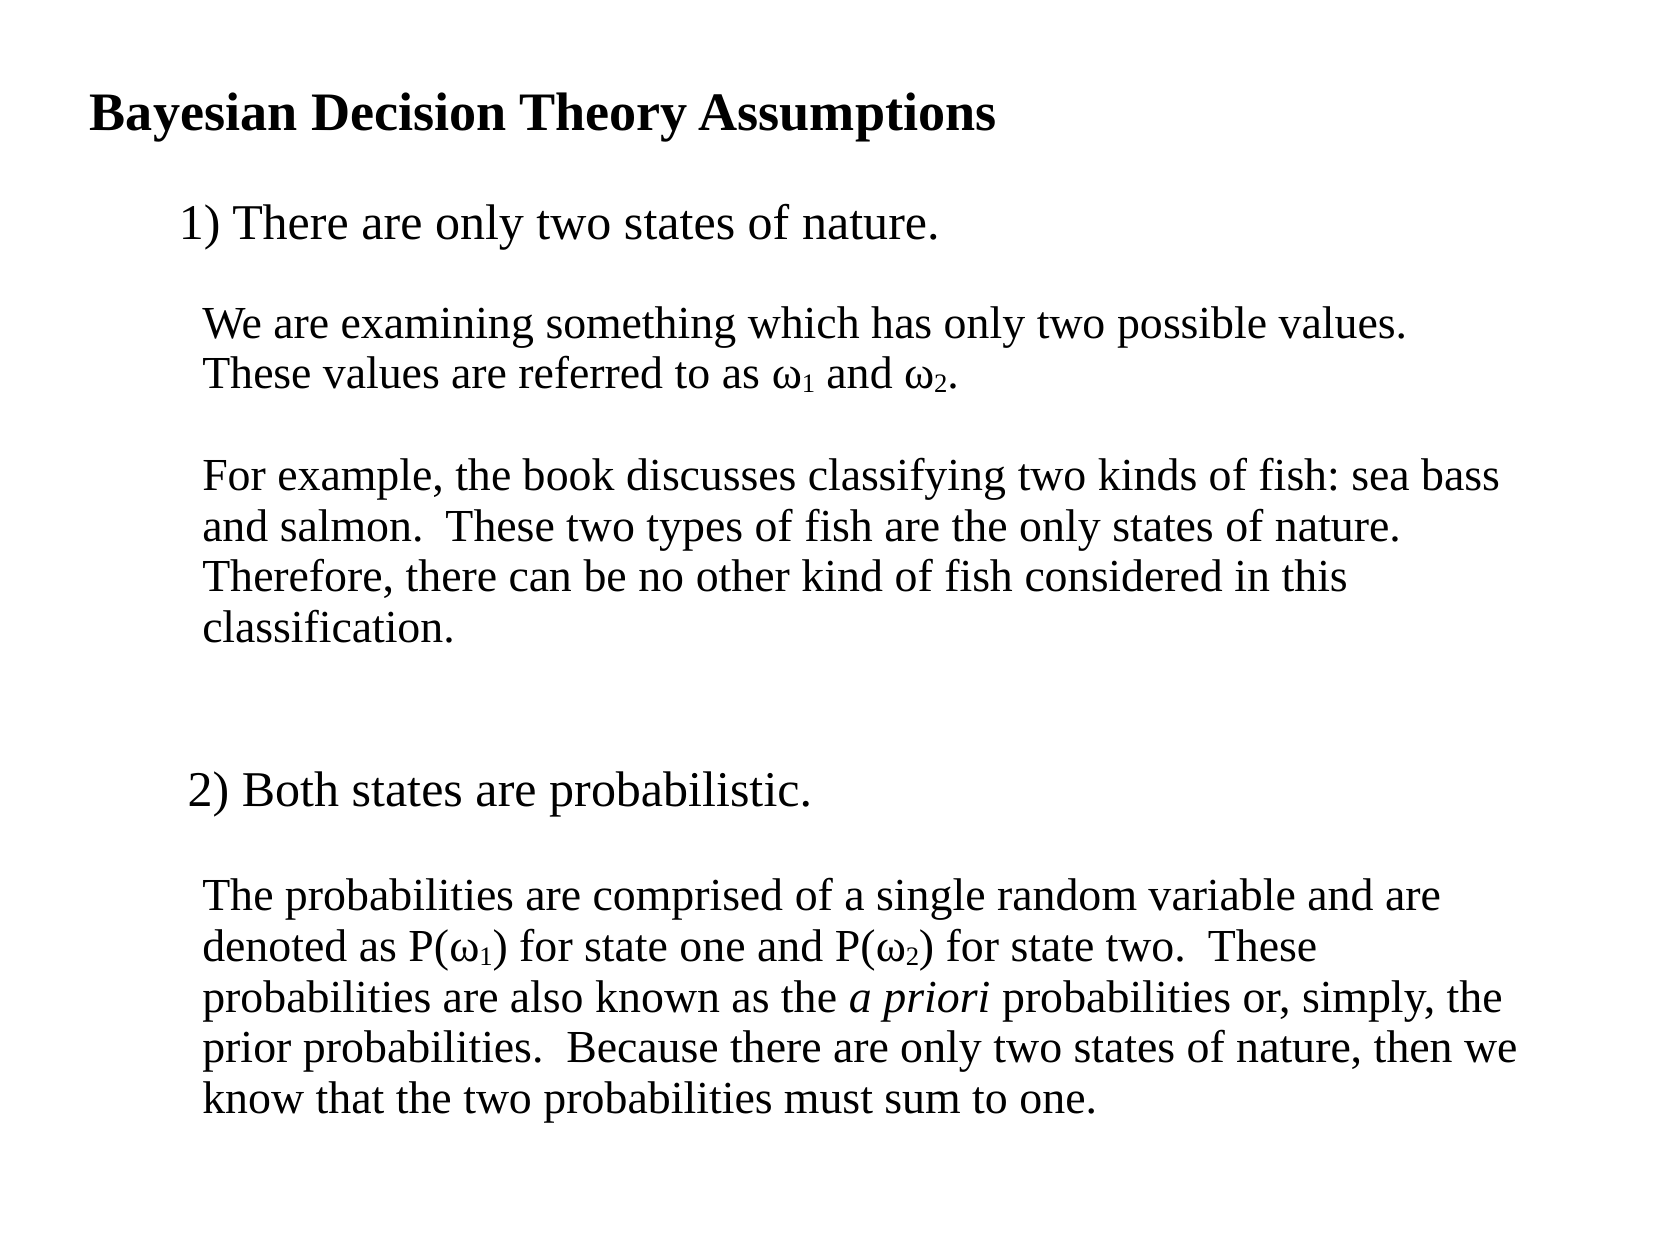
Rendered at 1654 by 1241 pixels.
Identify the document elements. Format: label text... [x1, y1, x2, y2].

text_box The probabilities are comprised of a single random variable and are denoted as P(ω1) for state one and P(ω2) for state two. These probabilities are also known as the a priori probabilities or, simply, the prior probabilities. Because there are only two states of nature, then we know that the two probabilities must sum to one. [187, 862, 1538, 1148]
text_box 2) Both states are probabilistic. [112, 754, 1143, 826]
text_box 1) There are only two states of nature. [103, 187, 1529, 259]
text_box Bayesian Decision Theory Assumptions [75, 75, 1013, 151]
text_box We are examining something which has only two possible values. These values are referred to as ω1 and ω2. For example, the book discusses classifying two kinds of fish: sea bass and salmon. These two types of fish are the only states of nature. Therefore, there can be no other kind of fish considered in this classification. [187, 290, 1538, 678]
